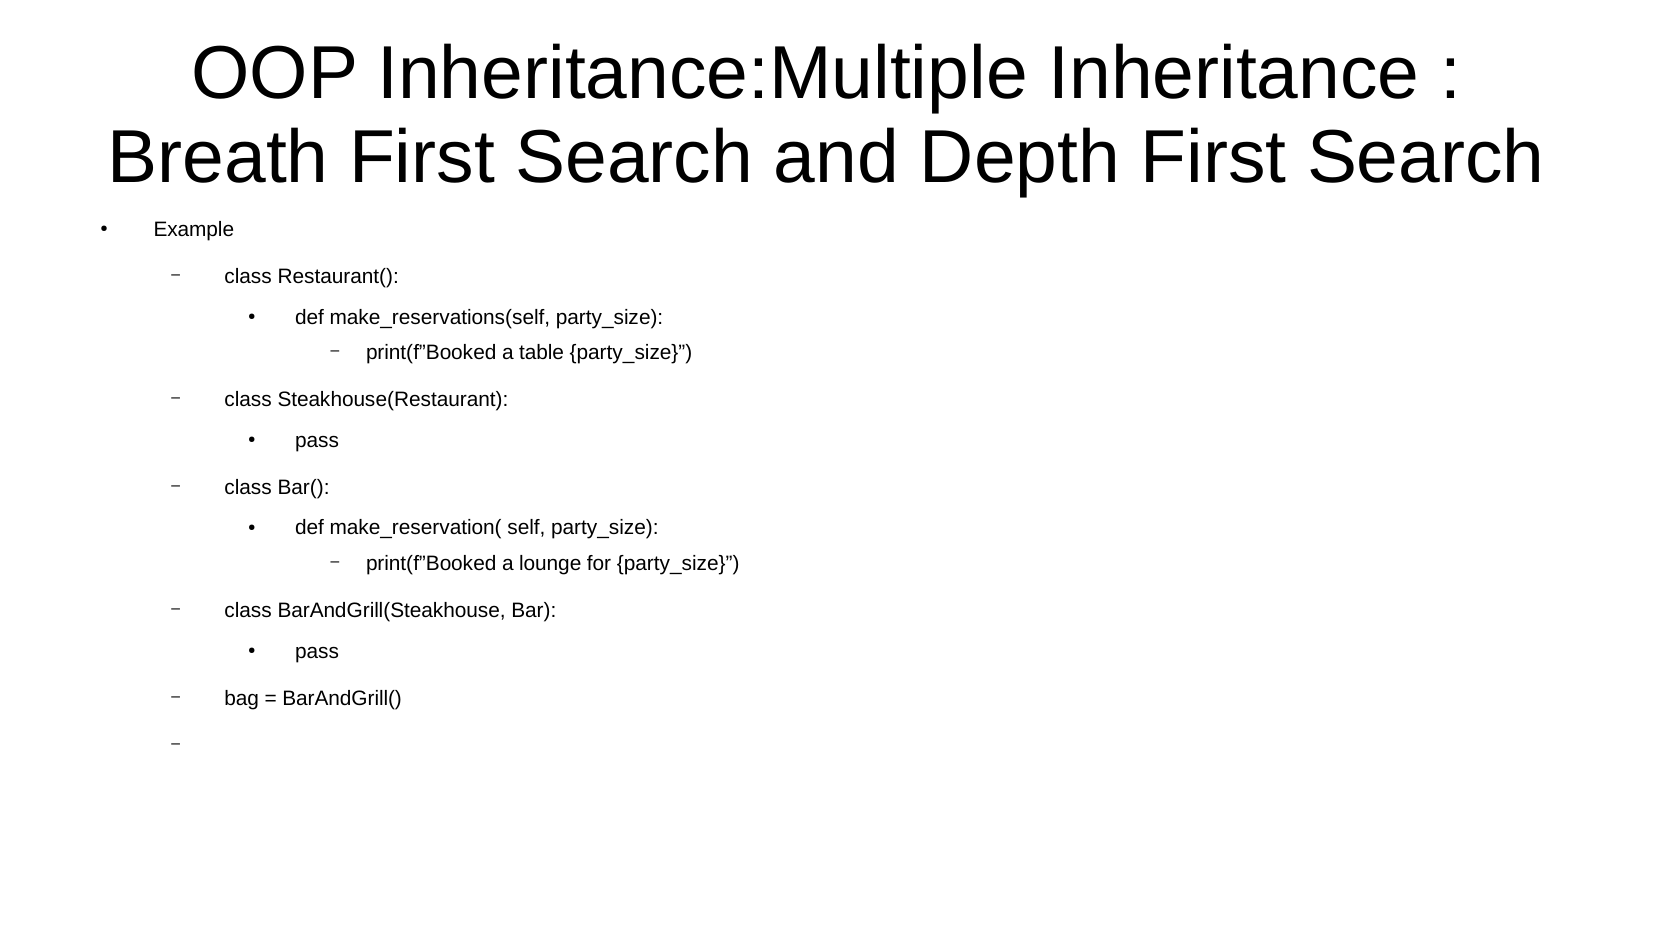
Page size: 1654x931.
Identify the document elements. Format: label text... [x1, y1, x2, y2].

title OOP Inheritance:Multiple Inheritance : Breath First Search and Depth First Search [82, 30, 1571, 199]
list Example class Restaurant(): def make_reservations(self, party_size): print(f”Booked a table {party_size}”) class Steakhouse(Restaurant): pass class Bar(): def make_reservation( self, party_size): print(f”Booked a lounge for {party_size}”) class BarAndGrill(Steakhouse, Bar): pass bag = BarAndGrill() [82, 217, 1651, 916]
